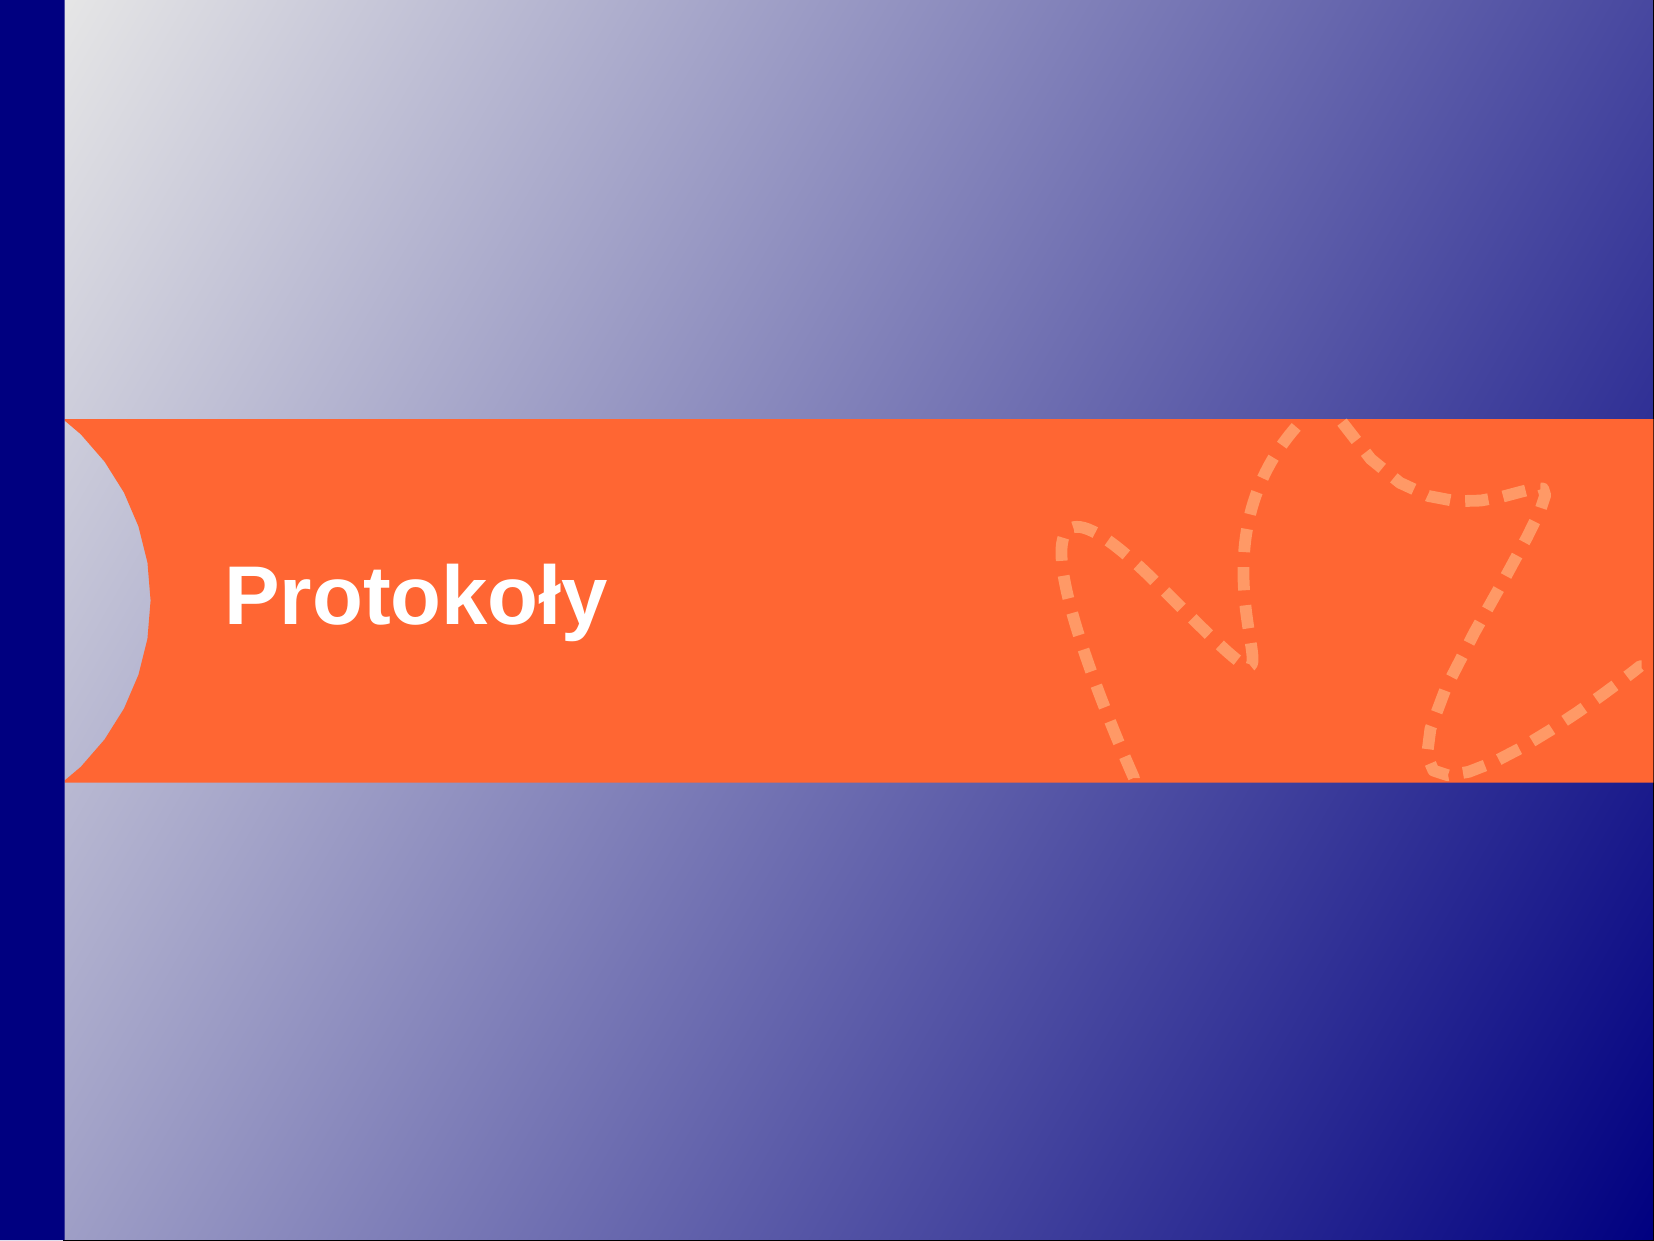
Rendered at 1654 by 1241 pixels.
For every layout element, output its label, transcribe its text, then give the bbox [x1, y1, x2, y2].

title Protokoły [224, 497, 1093, 704]
